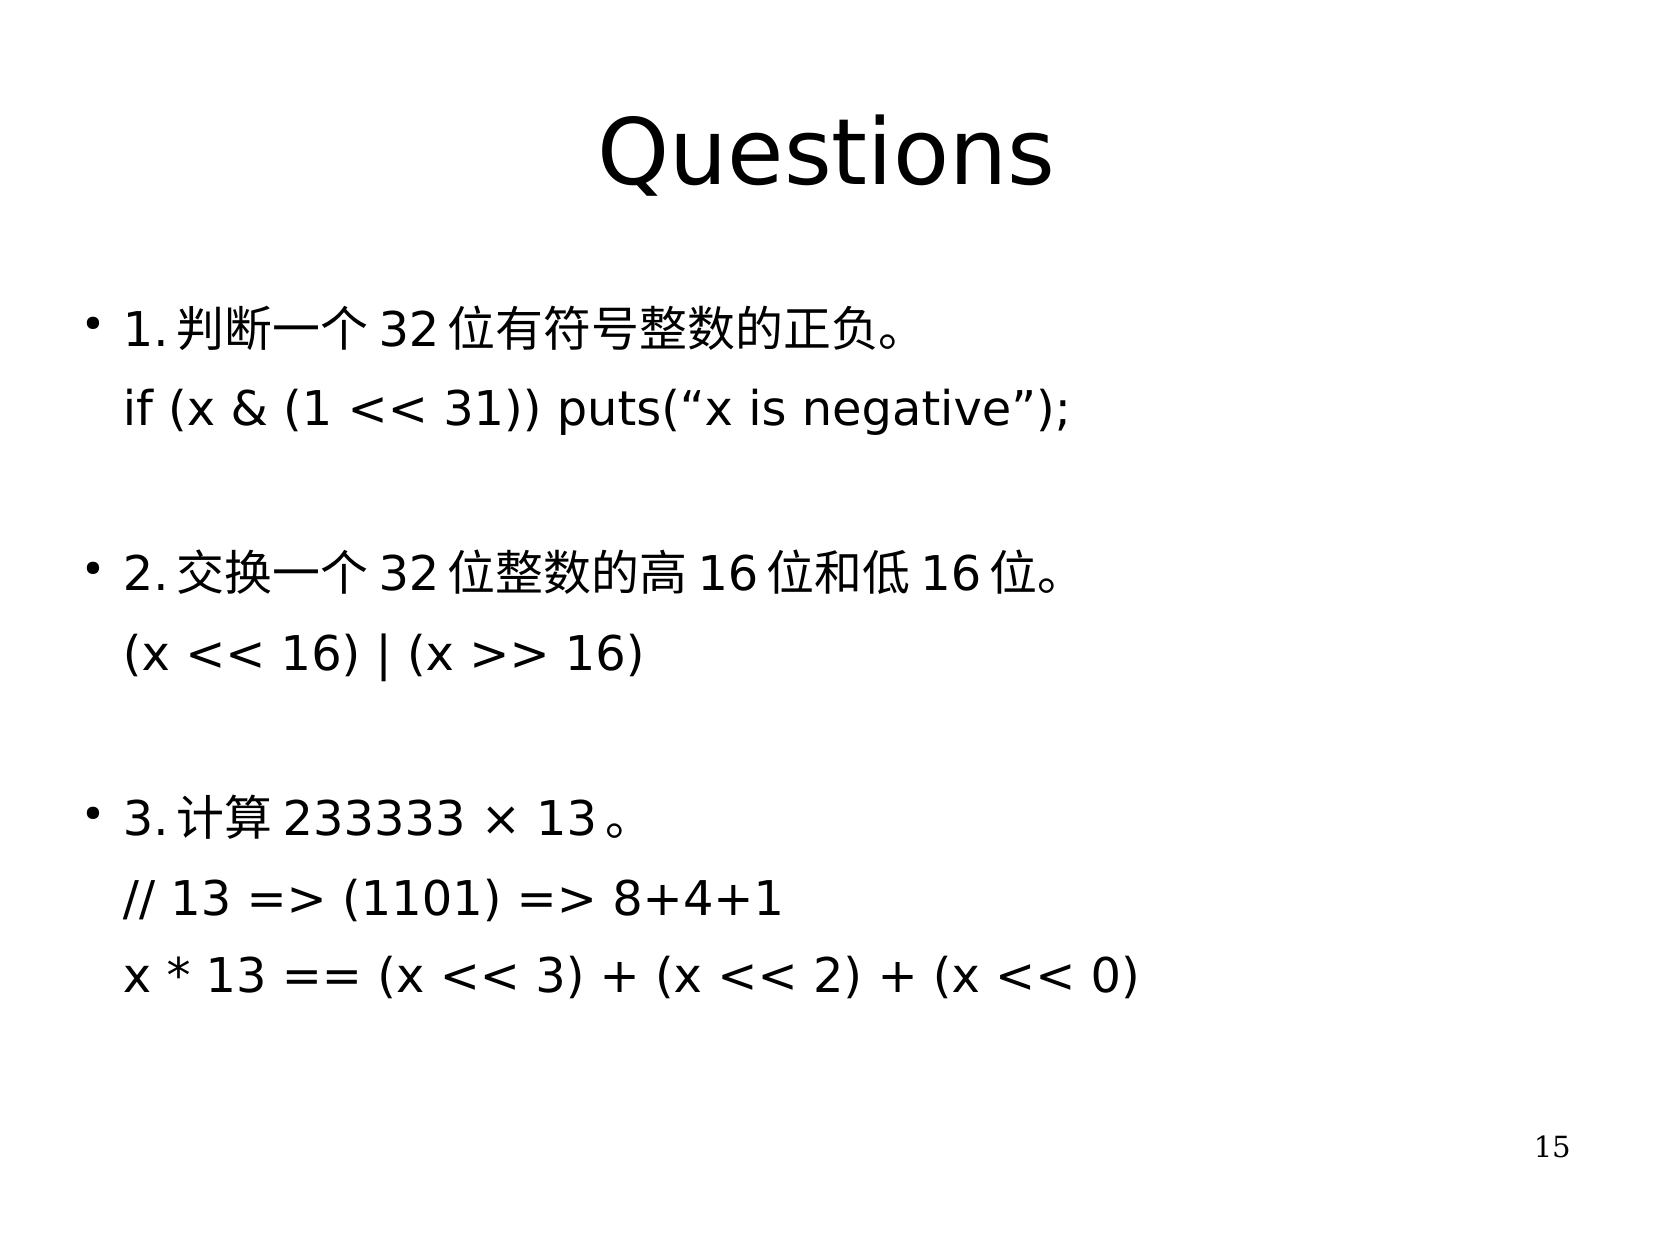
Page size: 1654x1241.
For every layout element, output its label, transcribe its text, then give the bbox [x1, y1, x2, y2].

title Questions [82, 49, 1571, 257]
list 1.判断一个32位有符号整数的正负。 if (x & (1 << 31)) puts(“x is negative”); 2.交换一个32位整数的高16位和低16位。 (x << 16) | (x >> 16) 3.计算233333 × 13。 // 13 => (1101) => 8+4+1 x * 13 == (x << 3) + (x << 2) + (x << 0) [71, 290, 1561, 1010]
